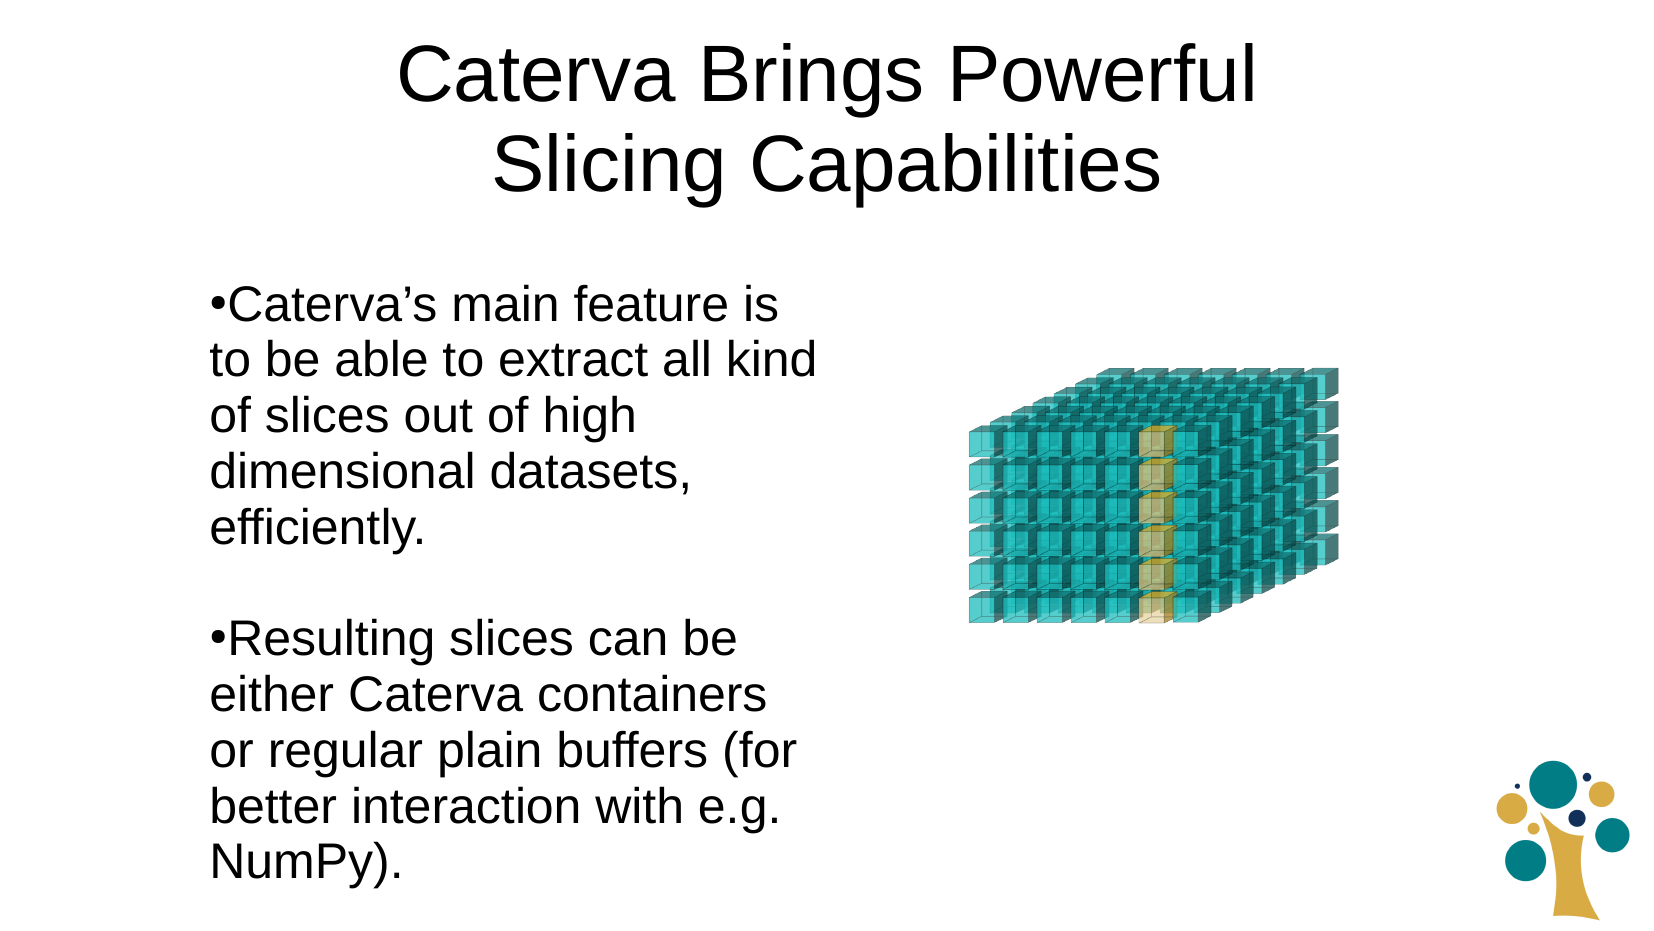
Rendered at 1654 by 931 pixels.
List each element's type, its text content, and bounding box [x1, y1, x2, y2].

picture [1476, 753, 1651, 931]
text_box Caterva Brings Powerful Slicing Capabilities [298, 24, 1357, 231]
text_box Caterva’s main feature is to be able to extract all kind of slices out of high dimensional datasets, efficiently. Resulting slices can be either Caterva containers or regular plain buffers (for better interaction with e.g. NumPy). [200, 271, 834, 910]
picture [946, 288, 1361, 702]
